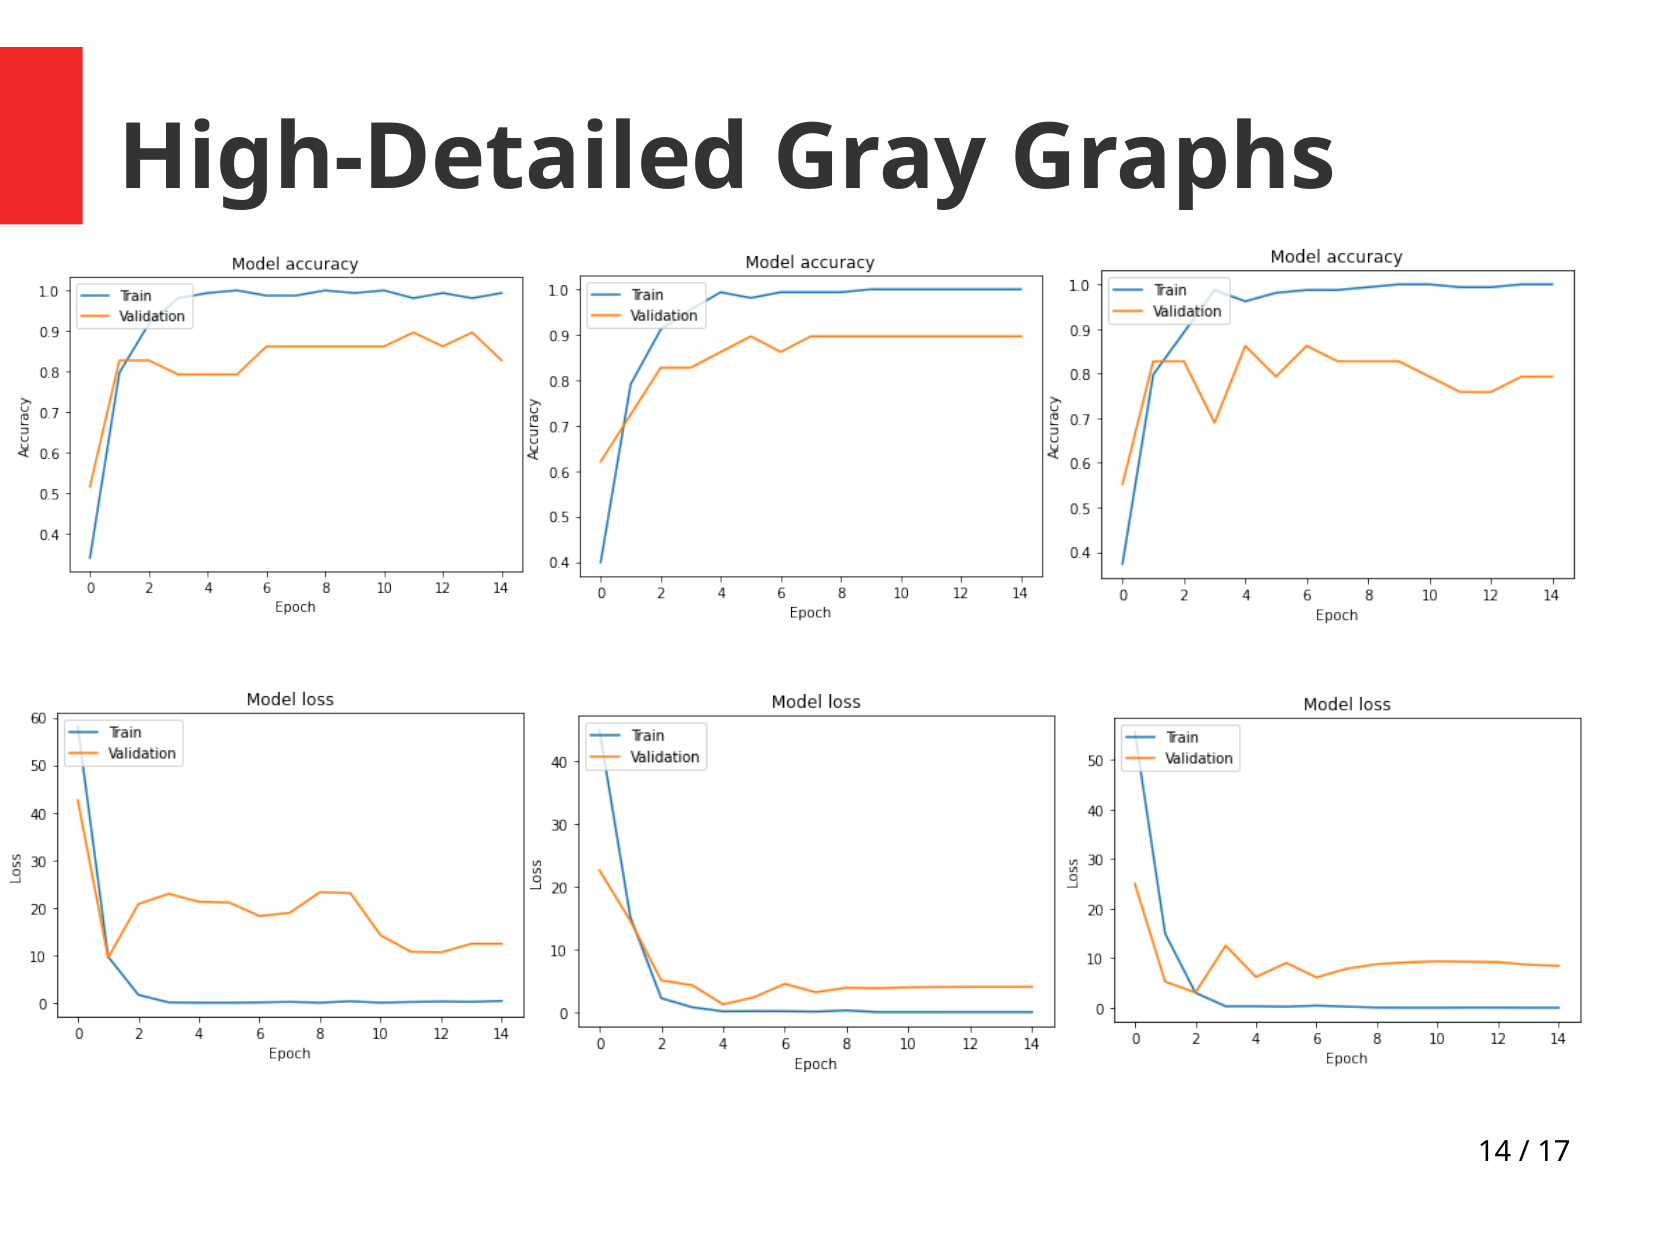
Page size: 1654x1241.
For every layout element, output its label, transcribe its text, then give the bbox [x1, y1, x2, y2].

title High-Detailed Gray Graphs [118, 49, 1571, 247]
picture [10, 239, 1584, 632]
picture [0, 682, 1589, 1081]
